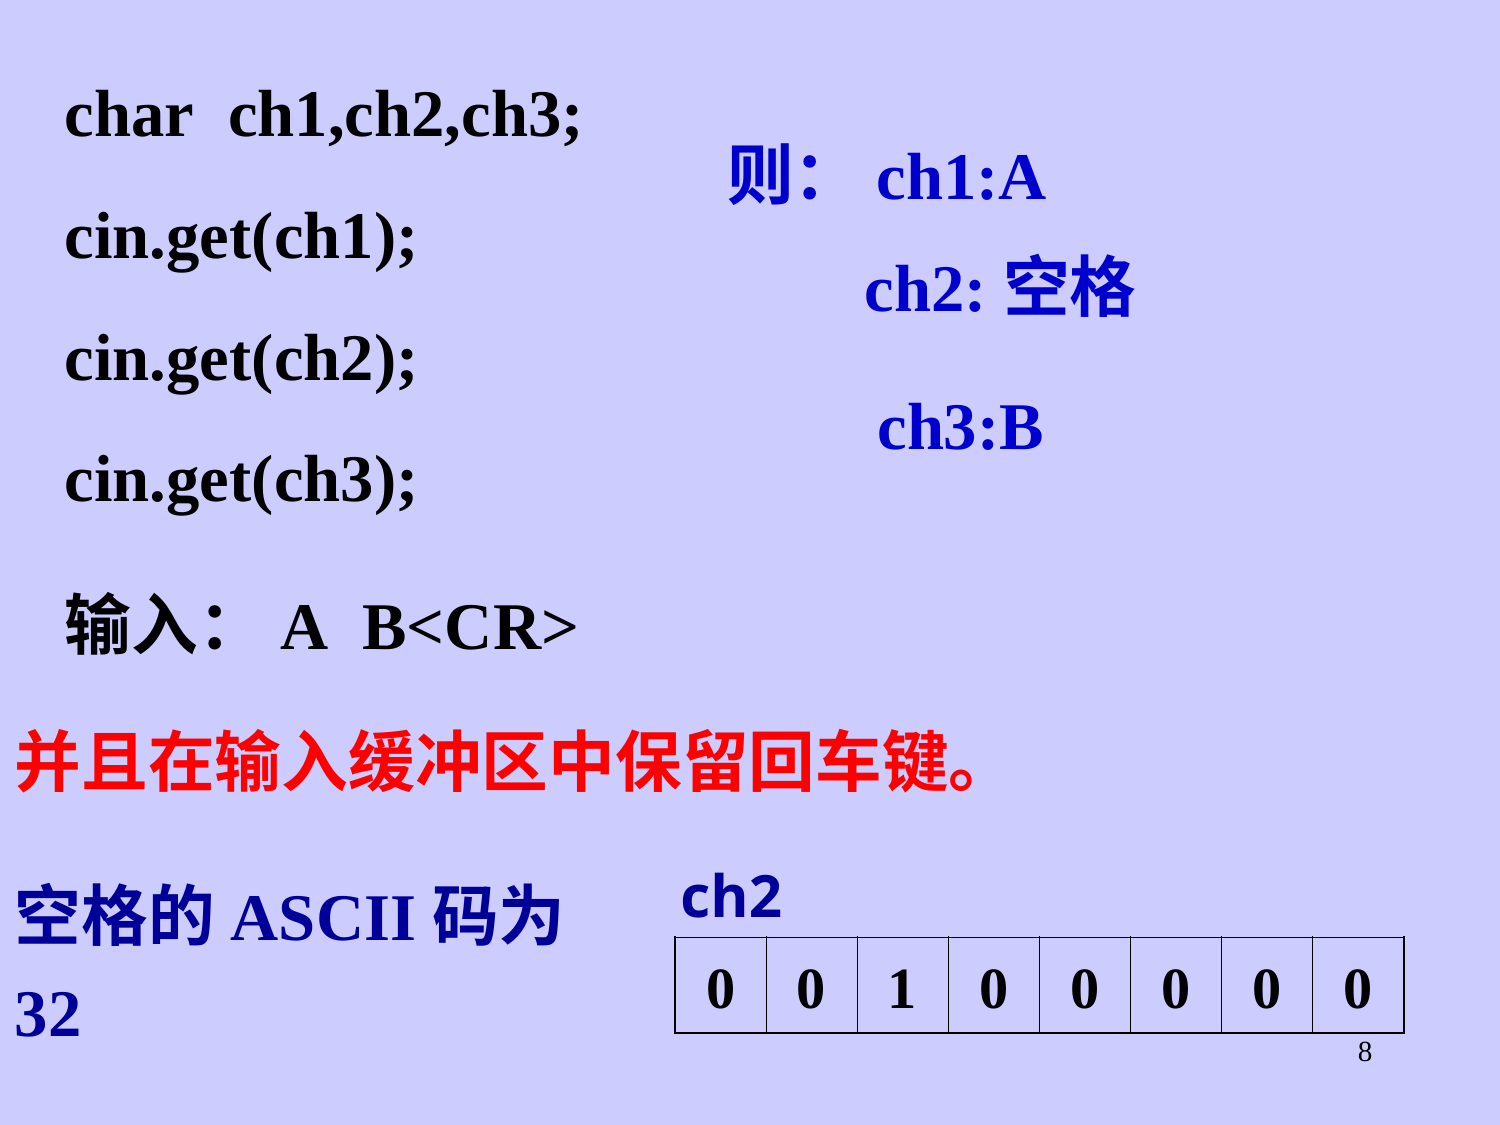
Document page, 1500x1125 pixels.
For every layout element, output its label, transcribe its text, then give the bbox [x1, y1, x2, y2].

text_box ch3:B [862, 374, 1126, 471]
table_header 0 [676, 938, 766, 1032]
text_box 输入：A B<CR> [49, 574, 613, 671]
text_box <编号> [1074, 1034, 1388, 1101]
table_header 0 [949, 938, 1039, 1032]
table_header 0 [1313, 938, 1403, 1032]
text_box 并且在输入缓冲区中保留回车键。 [0, 712, 1450, 808]
table_header 1 [858, 938, 948, 1032]
text_box ch2 [637, 837, 826, 937]
table_header 0 [1222, 938, 1312, 1032]
table_header 0 [1131, 938, 1221, 1032]
text_box char ch1,ch2,ch3; cin.get(ch1); cin.get(ch2); cin.get(ch3); [49, 62, 888, 523]
table_header 0 [1040, 938, 1130, 1032]
text_box 空格的ASCII码为32 [0, 849, 651, 1058]
table_header 0 [767, 938, 857, 1032]
text_box ch2:空格 [849, 237, 1276, 333]
text_box 则：ch1:A [712, 124, 1138, 221]
